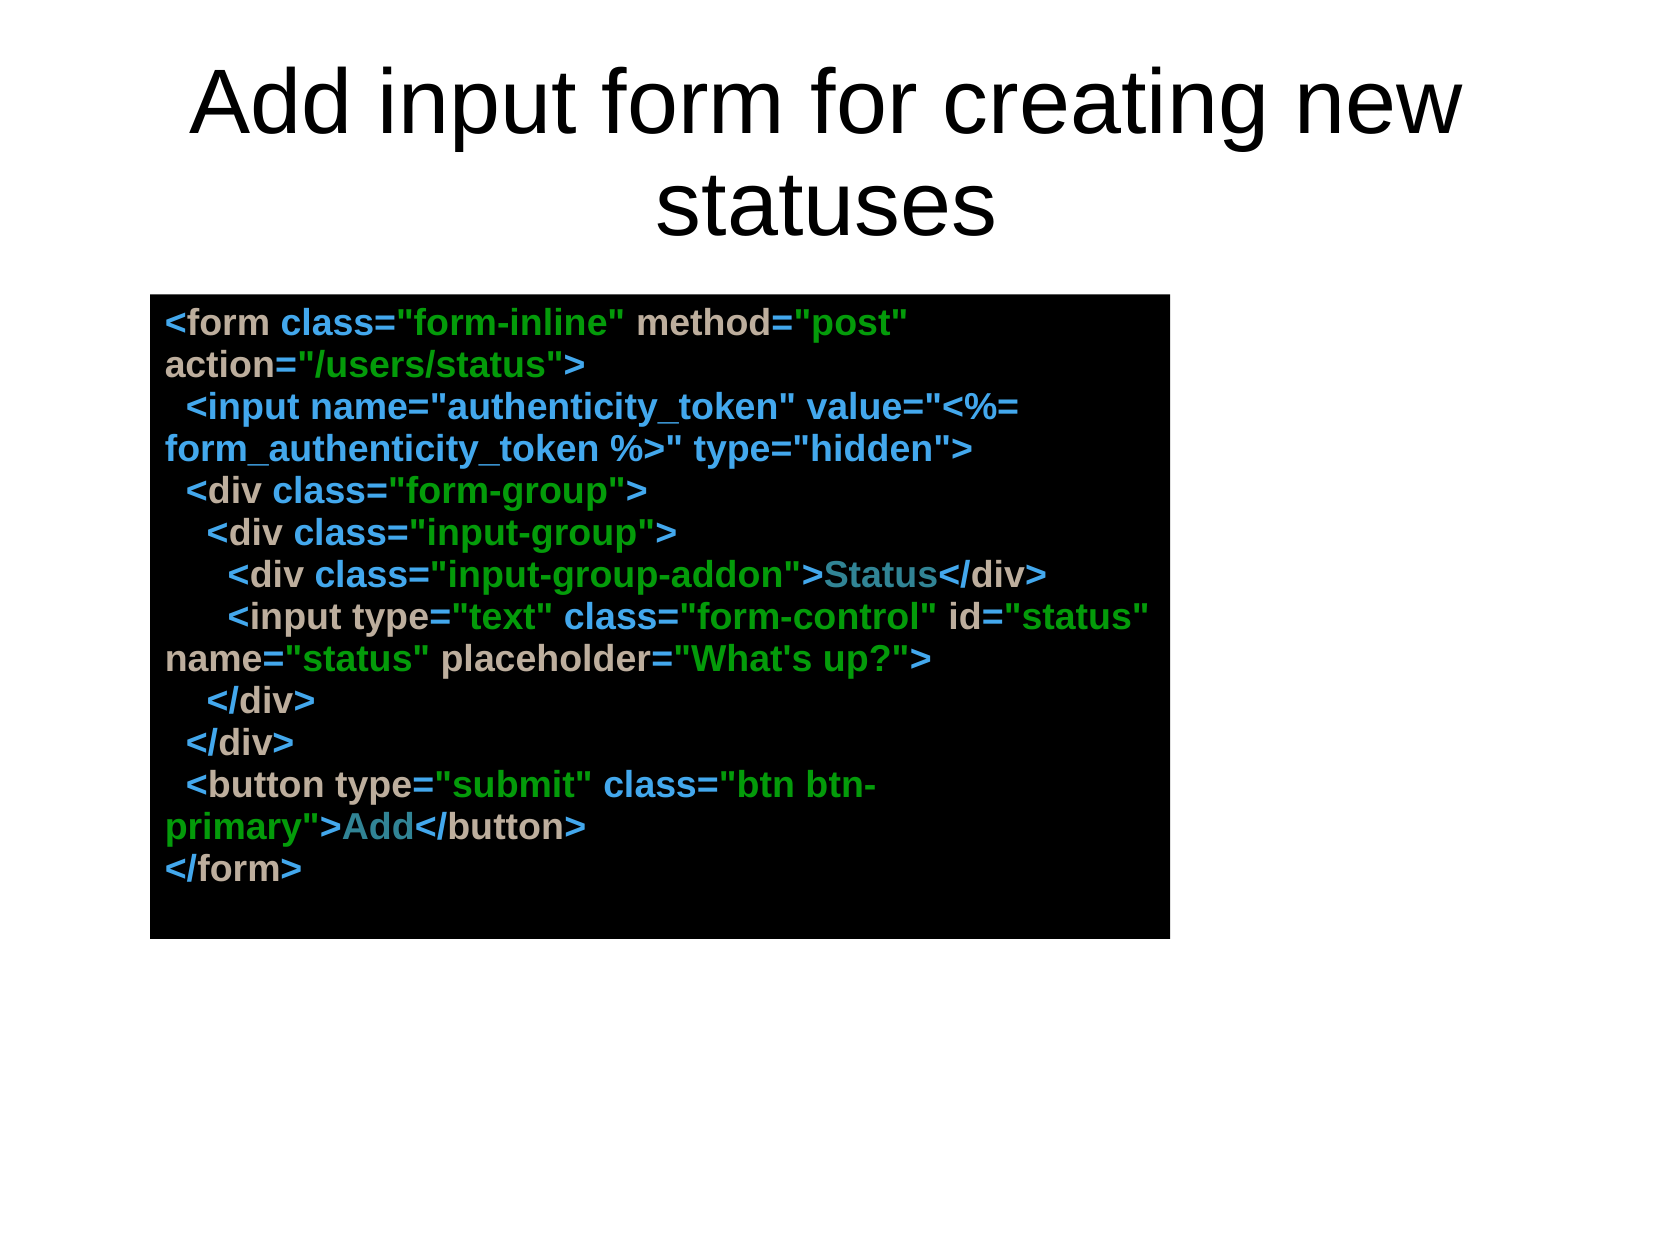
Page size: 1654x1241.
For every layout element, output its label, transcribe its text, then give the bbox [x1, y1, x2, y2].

text_box <form class="form-inline" method="post" action="/users/status"> <input name="authenticity_token" value="<%= form_authenticity_token %>" type="hidden"> <div class="form-group"> <div class="input-group"> <div class="input-group-addon">Status</div> <input type="text" class="form-control" id="status" name="status" placeholder="What's up?"> </div> </div> <button type="submit" class="btn btn-primary">Add</button> </form> [150, 294, 1171, 939]
title Add input form for creating new statuses [82, 49, 1571, 257]
